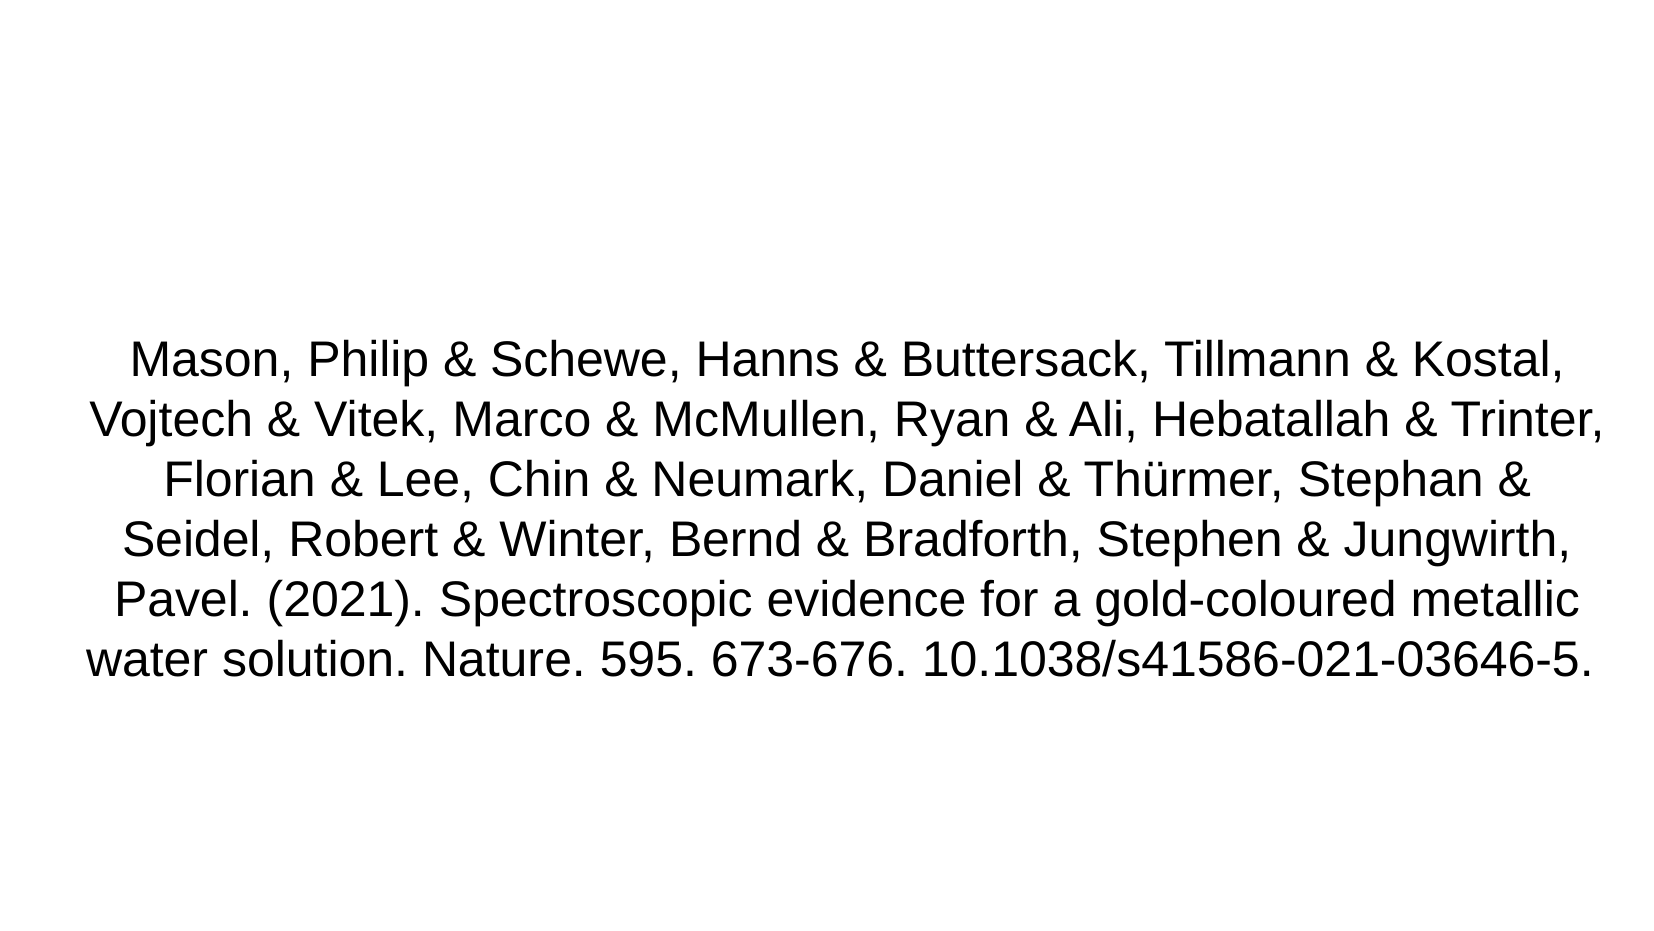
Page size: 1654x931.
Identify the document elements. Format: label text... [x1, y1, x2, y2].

subtitle Mason, Philip & Schewe, Hanns & Buttersack, Tillmann & Kostal, Vojtech & Vitek, Marco & McMullen, Ryan & Ali, Hebatallah & Trinter, Florian & Lee, Chin & Neumark, Daniel & Thürmer, Stephan & Seidel, Robert & Winter, Bernd & Bradforth, Stephen & Jungwirth, Pavel. (2021). Spectroscopic evidence for a gold-coloured metallic water solution. Nature. 595. 673-676. 10.1038/s41586-021-03646-5. [82, 150, 1613, 863]
